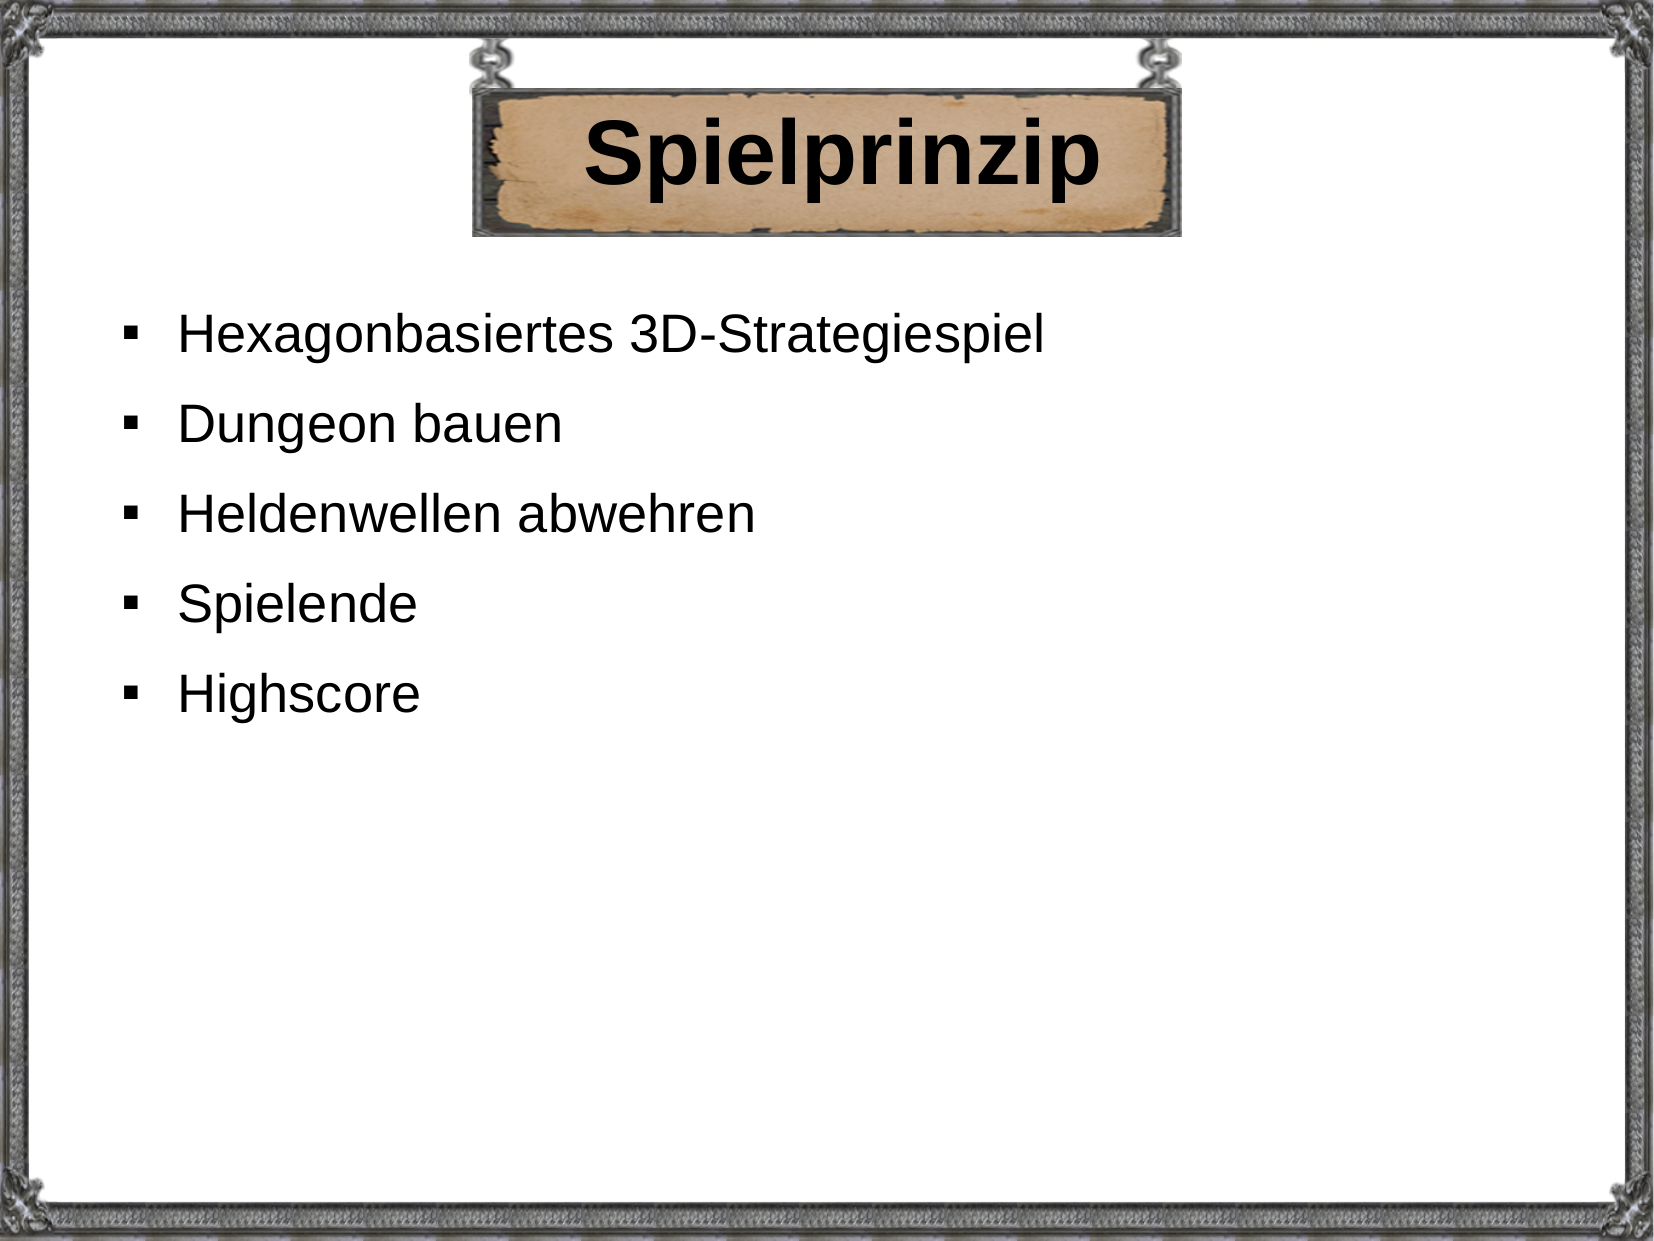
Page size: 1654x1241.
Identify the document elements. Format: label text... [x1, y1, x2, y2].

picture [0, 0, 1654, 1241]
list Hexagonbasiertes 3D-Strategiespiel Dungeon bauen Heldenwellen abwehren Spielende Highscore [106, 303, 1595, 1123]
